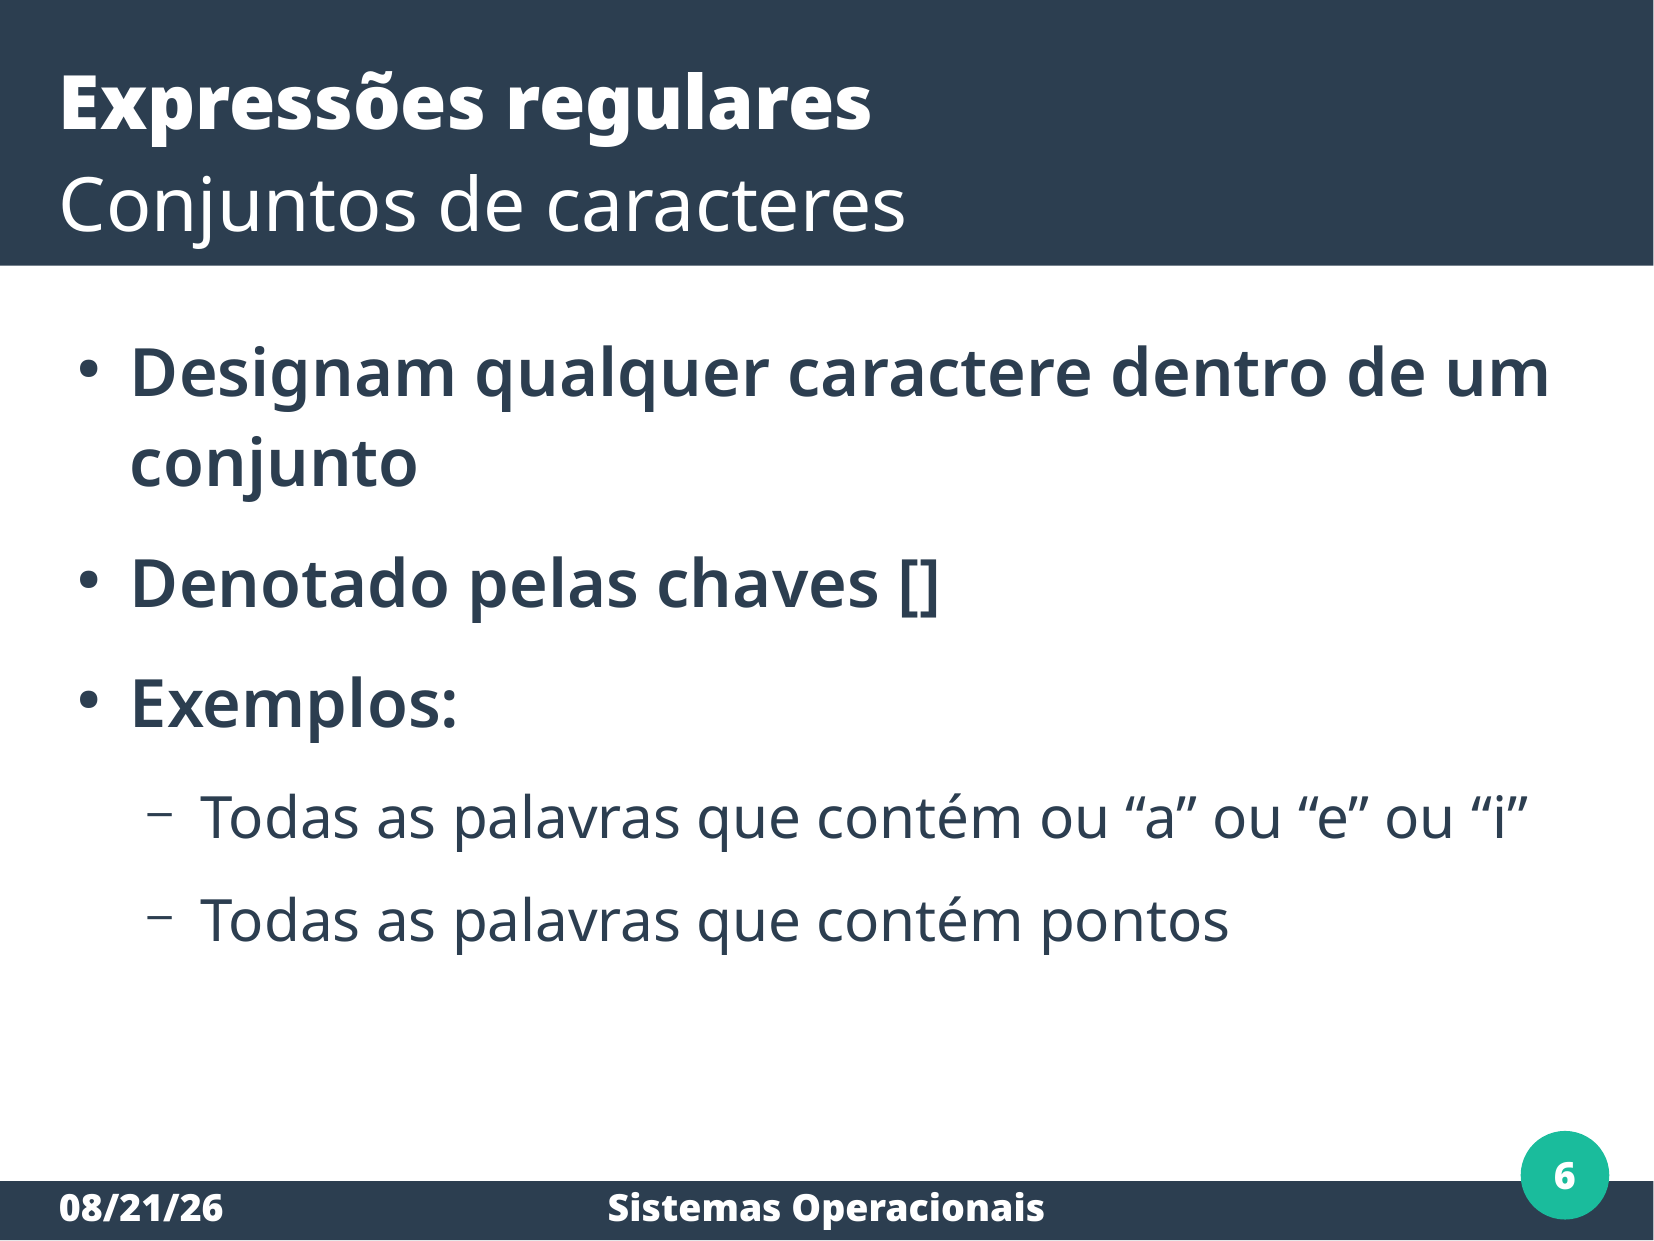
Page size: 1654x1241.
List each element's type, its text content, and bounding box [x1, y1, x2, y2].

list Designam qualquer caractere dentro de um conjunto Denotado pelas chaves [] Exemplos: Todas as palavras que contém ou “a” ou “e” ou “i” Todas as palavras que contém pontos [59, 324, 1595, 1152]
title Expressões regulares Conjuntos de caracteres [59, 49, 1595, 207]
